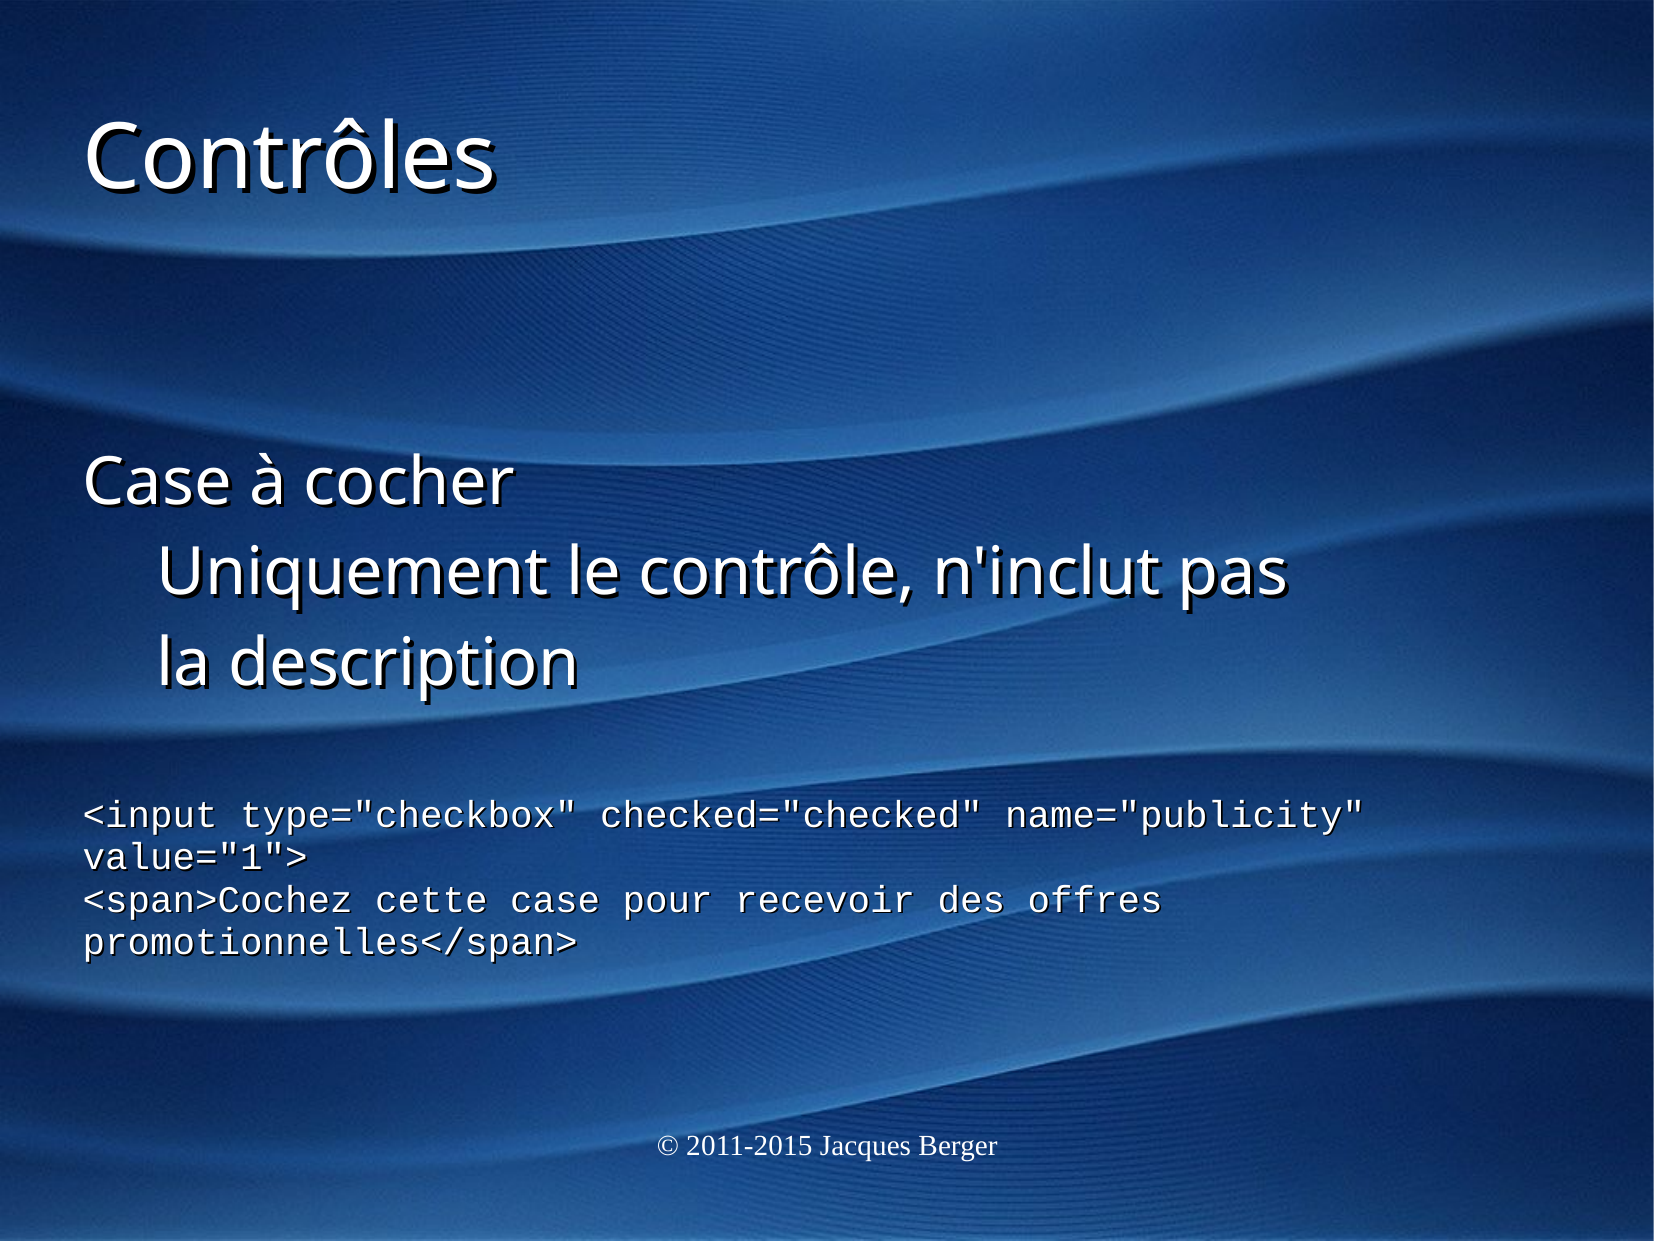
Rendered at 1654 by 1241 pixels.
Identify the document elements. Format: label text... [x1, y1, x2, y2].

subtitle Case à cocher Uniquement le contrôle, n'inclut pas la description <input type="checkbox" checked="checked" name="publicity" value="1"> <span>Cochez cette case pour recevoir des offres promotionnelles</span> [82, 297, 1571, 1102]
title Contrôles [82, 56, 1571, 250]
picture [0, 0, 1654, 1241]
